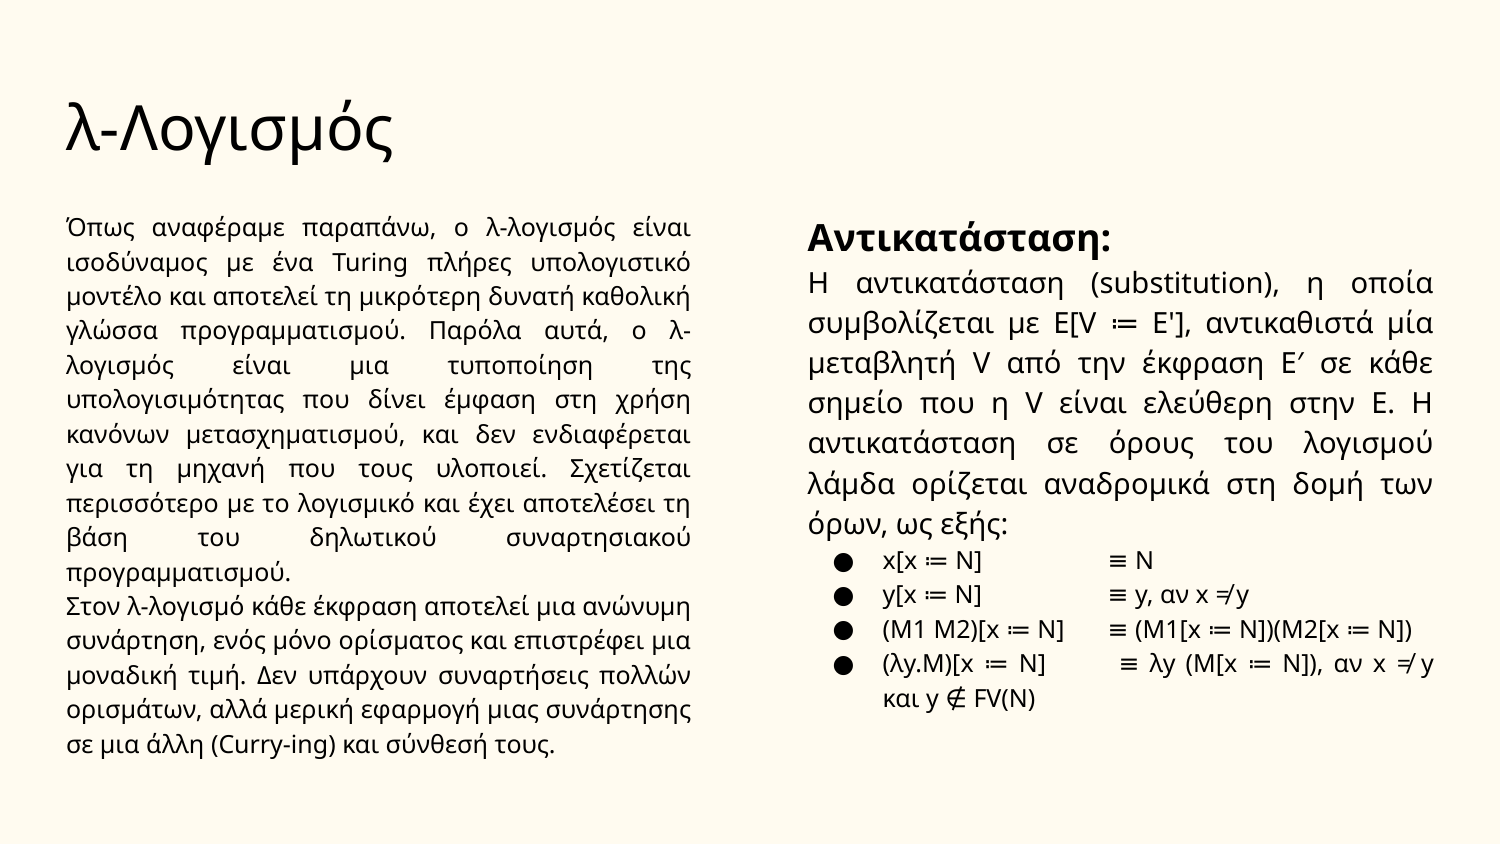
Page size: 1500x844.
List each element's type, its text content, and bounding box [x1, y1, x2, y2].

list Αντικατάσταση: Η αντικατάσταση (substitution), η οποία συμβολίζεται με E[V ≔ E'], αντικαθιστά μία μεταβλητή V από την έκφραση E′ σε κάθε σημείο που η V είναι ελεύθερη στην E. Η αντικατάσταση σε όρους του λογισμού λάμδα ορίζεται αναδρομικά στη δομή των όρων, ως εξής: x[x ≔ N] ≡ N y[x ≔ N] ≡ y, αν x ≠ y (M1 M2)[x ≔ N] ≡ (M1[x ≔ N])(M2[x ≔ N]) (λy.M)[x ≔ N] ≡ λy (M[x ≔ N]), αν x ≠ y και y ∉ FV(N) [792, 192, 1449, 750]
list Όπως αναφέραμε παραπάνω, ο λ-λογισμός είναι ισοδύναμος με ένα Turing πλήρες υπολογιστικό μοντέλο και αποτελεί τη μικρότερη δυνατή καθολική γλώσσα προγραμματισμού. Παρόλα αυτά, ο λ-λογισμός είναι μια τυποποίηση της υπολογισιμότητας που δίνει έμφαση στη χρήση κανόνων μετασχηματισμού, και δεν ενδιαφέρεται για τη μηχανή που τους υλοποιεί. Σχετίζεται περισσότερο με το λογισμικό και έχει αποτελέσει τη βάση του δηλωτικού συναρτησιακού προγραμματισμού. Στον λ-λογισμό κάθε έκφραση αποτελεί μια ανώνυμη συνάρτηση, ενός μόνο ορίσματος και επιστρέφει μια μοναδική τιμή. Δεν υπάρχουν συναρτήσεις πολλών ορισμάτων, αλλά μερική εφαρμογή μιας συνάρτησης σε μια άλλη (Curry-ing) και σύνθεσή τους. [51, 192, 708, 750]
title λ-Λογισμός [51, 72, 1449, 174]
